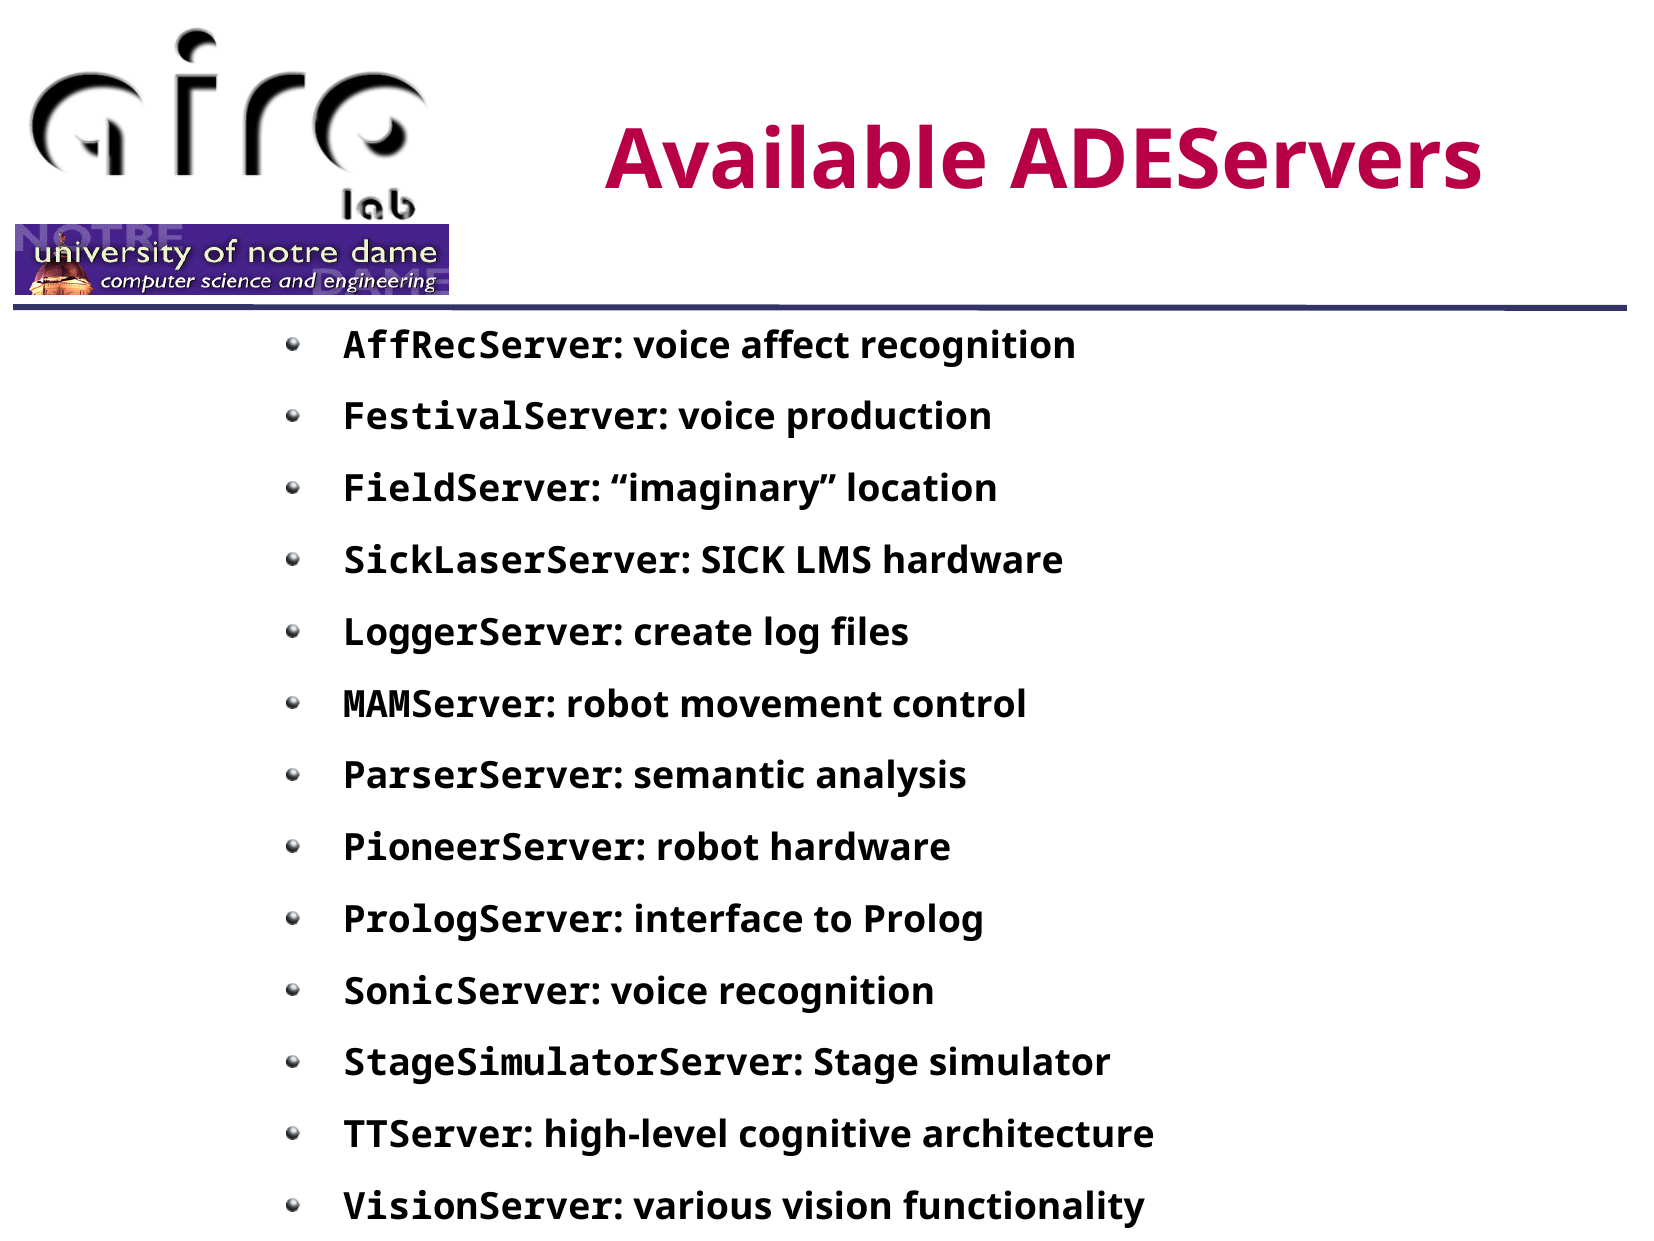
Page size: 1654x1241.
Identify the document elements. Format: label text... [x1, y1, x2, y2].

picture [9, 8, 456, 295]
list AffRecServer: voice affect recognition FestivalServer: voice production FieldServer: “imaginary” location SickLaserServer: SICK LMS hardware LoggerServer: create log files MAMServer: robot movement control ParserServer: semantic analysis PioneerServer: robot hardware PrologServer: interface to Prolog SonicServer: voice recognition StageSimulatorServer: Stage simulator TTServer: high-level cognitive architecture VisionServer: various vision functionality [286, 314, 1459, 1241]
title Available ADEServers [461, 23, 1629, 282]
